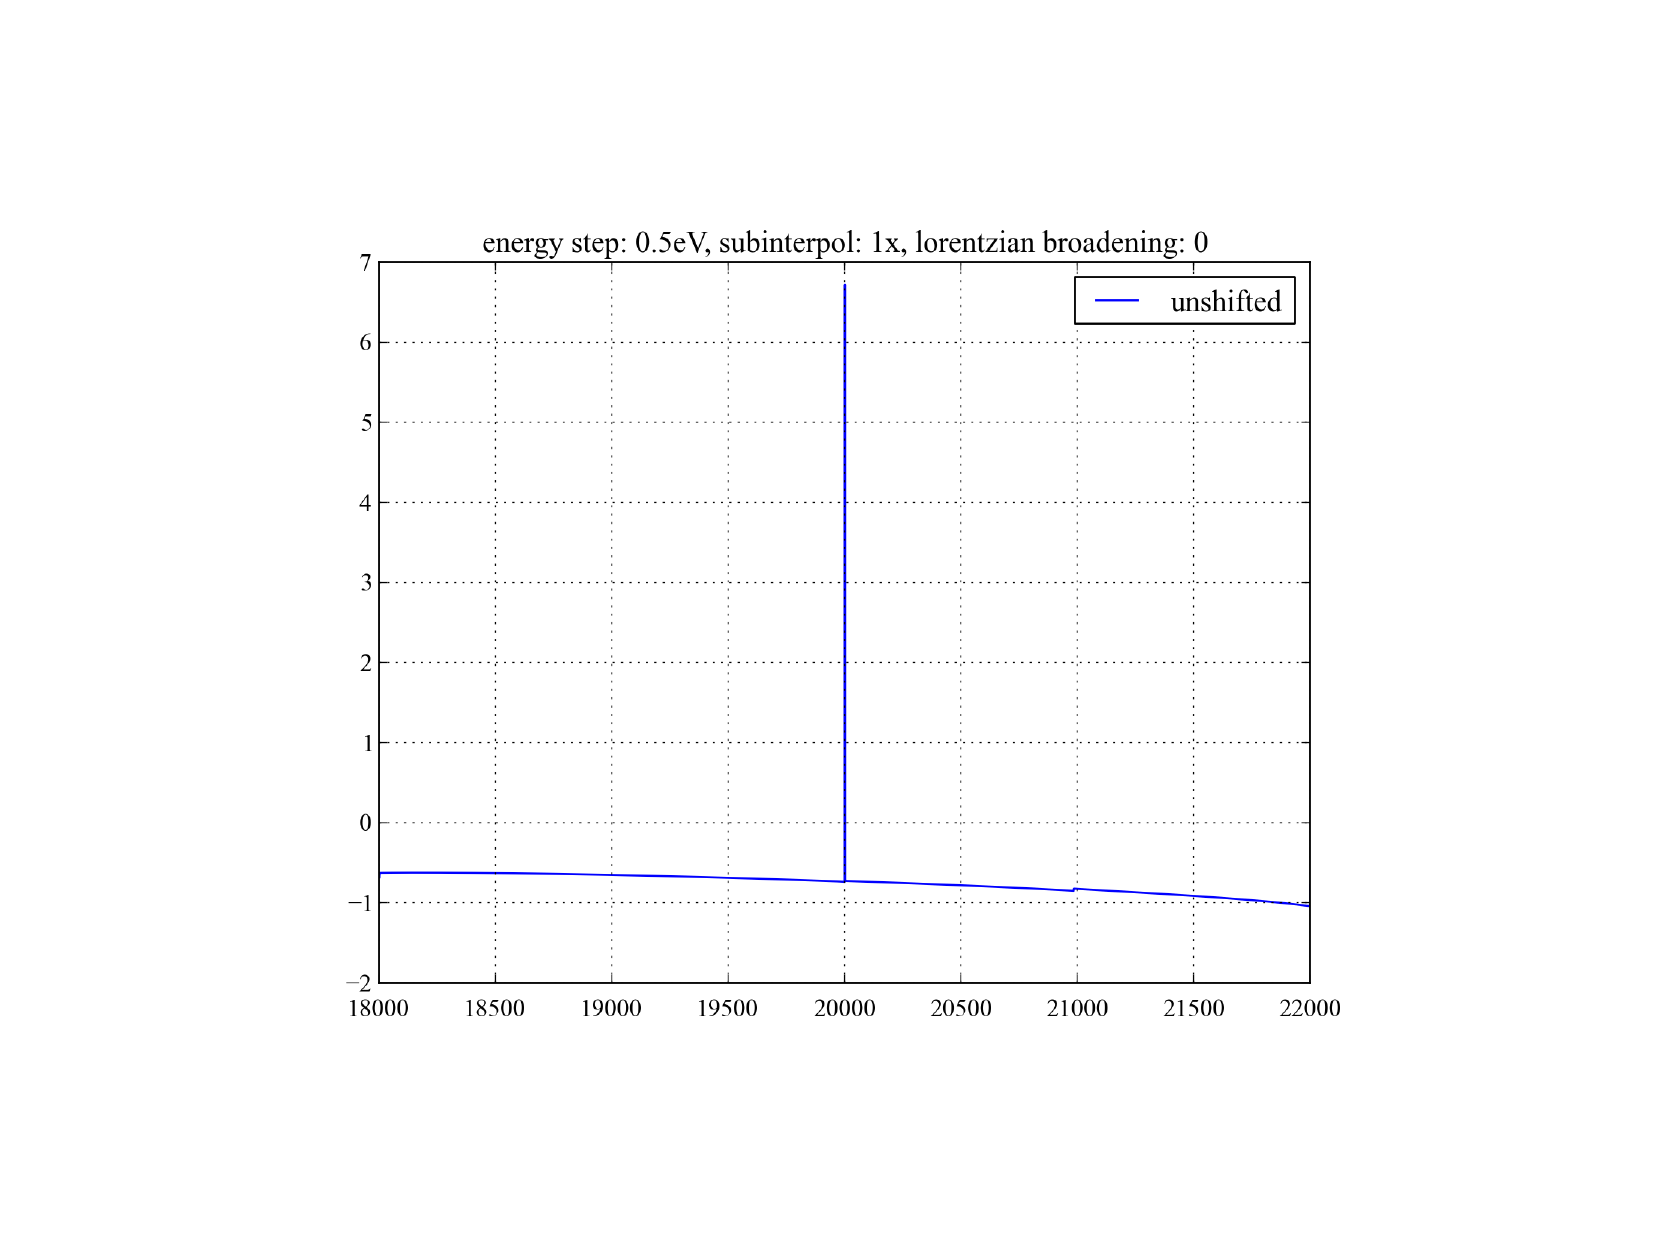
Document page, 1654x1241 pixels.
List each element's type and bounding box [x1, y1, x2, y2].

picture [229, 172, 1430, 1073]
